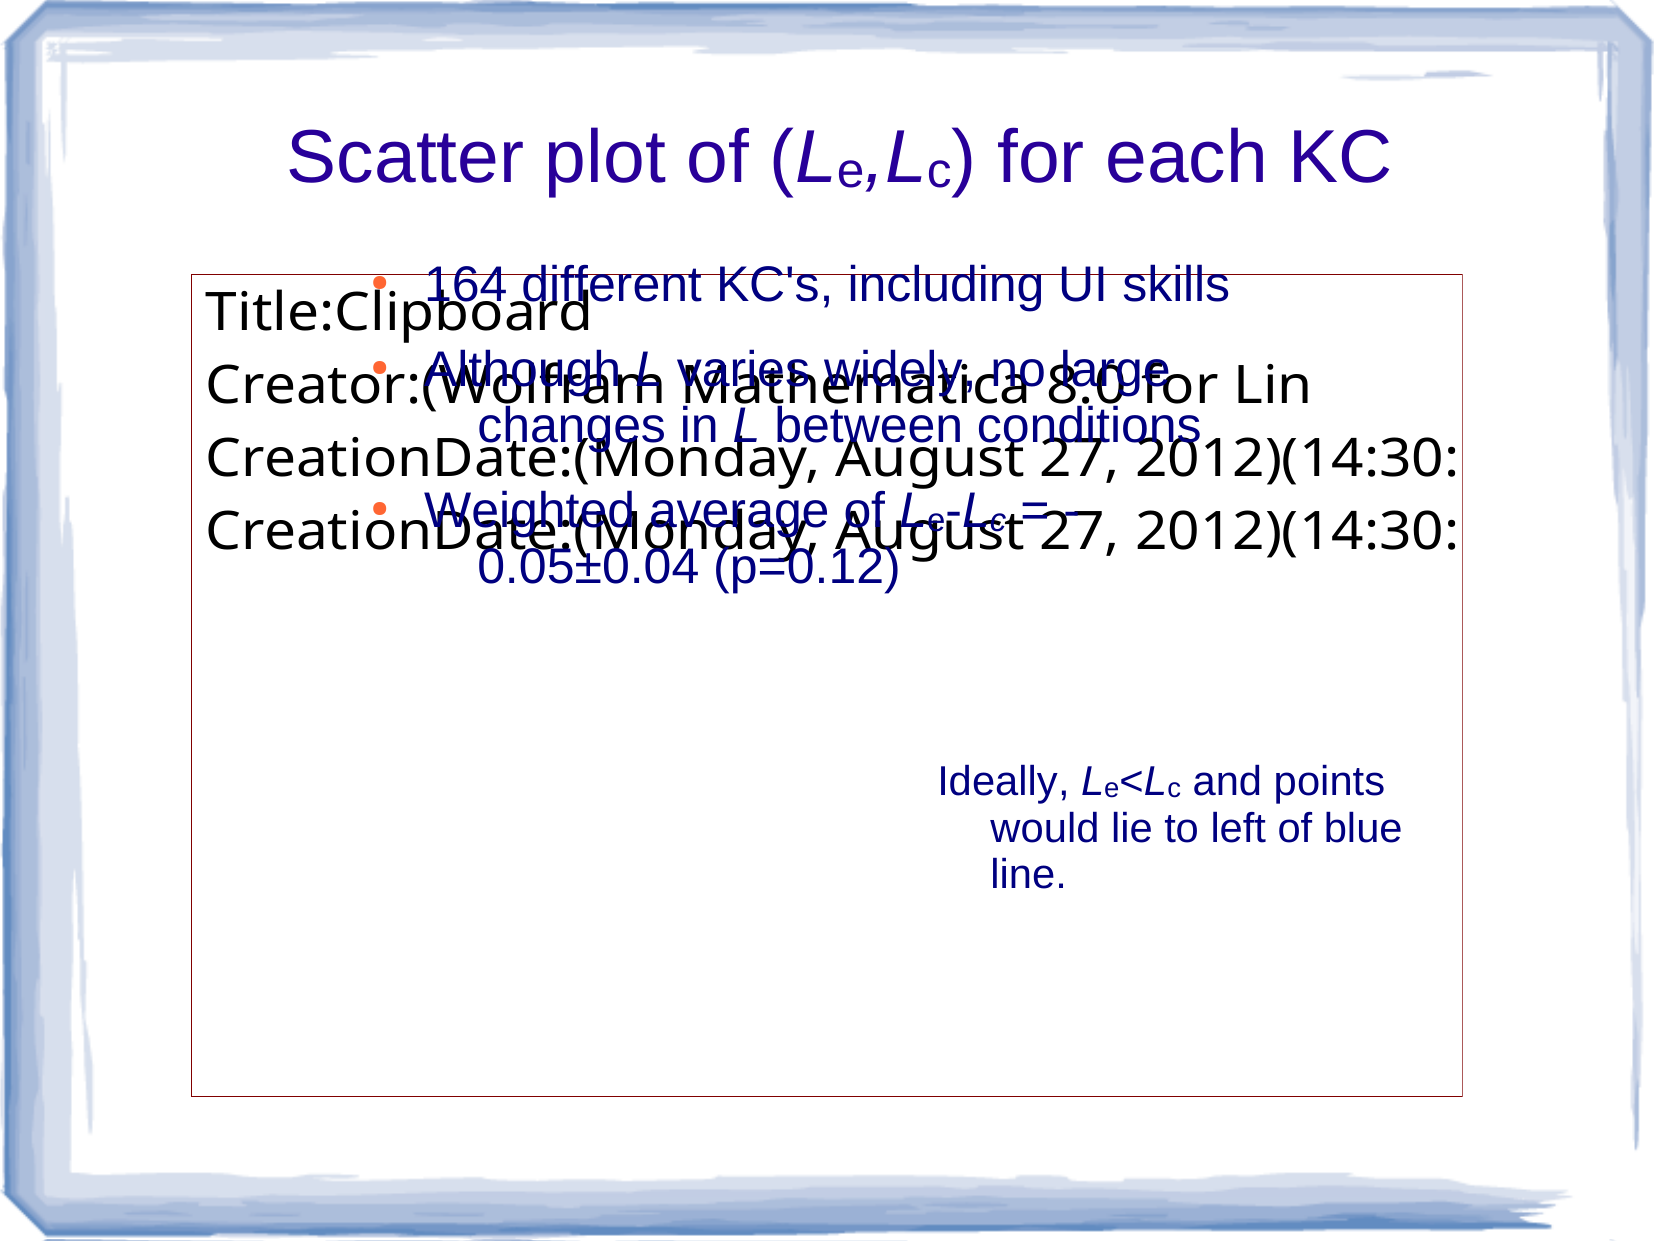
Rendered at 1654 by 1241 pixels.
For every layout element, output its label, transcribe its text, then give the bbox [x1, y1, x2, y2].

list Ideally, Le<Lc and points would lie to left of blue line. [919, 757, 1426, 938]
title Scatter plot of (Le,Lc) for each KC [82, 41, 1571, 265]
picture [0, 0, 1654, 1241]
list 164 different KC's, including UI skills Although L varies widely, no large changes in L between conditions Weighted average of Le-Lc = -0.05±0.04 (p=0.12) [335, 256, 1238, 681]
